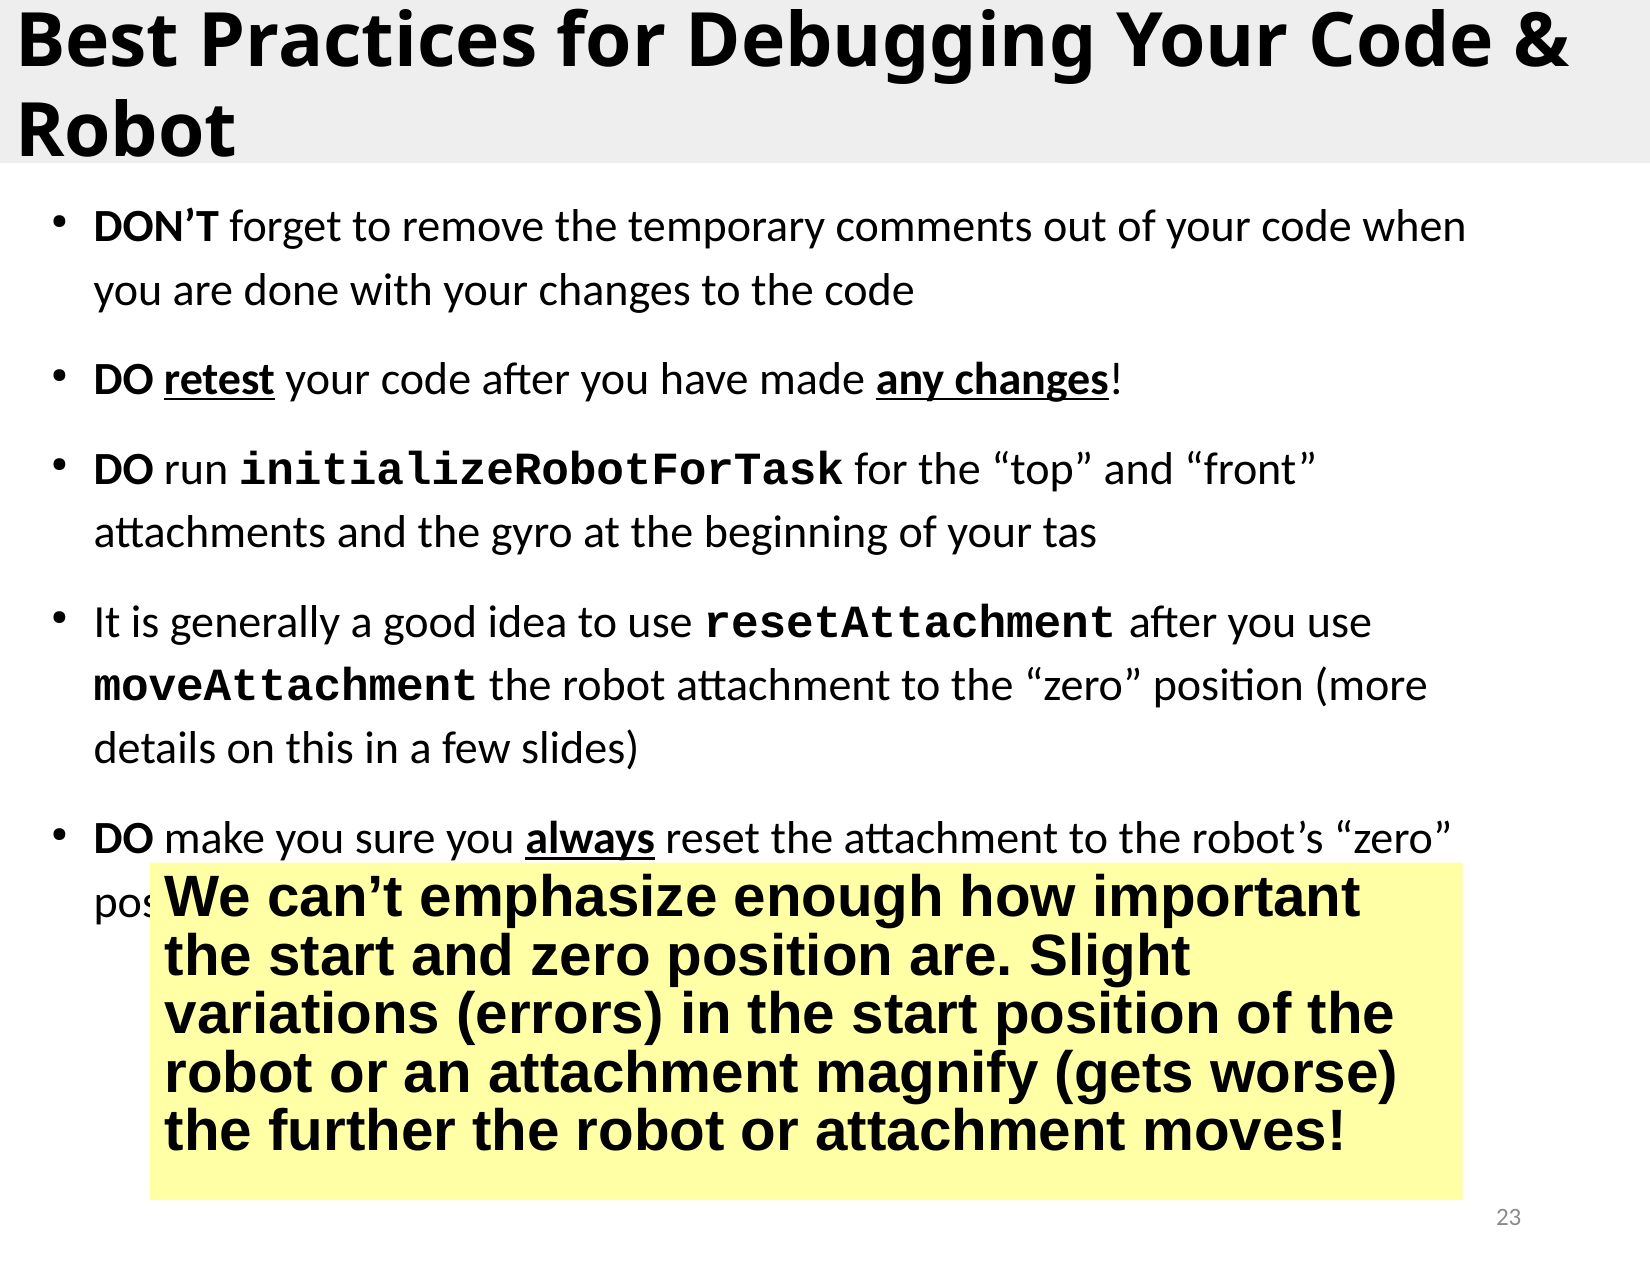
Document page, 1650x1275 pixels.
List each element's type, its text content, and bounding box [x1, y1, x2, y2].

list DON’T forget to remove the temporary comments out of your code when you are done with your changes to the code DO retest your code after you have made any changes! DO run initializeRobotForTask for the “top” and “front” attachments and the gyro at the beginning of your tas It is generally a good idea to use resetAttachment after you use moveAttachment the robot attachment to the “zero” position (more details on this in a few slides) DO make you sure you always reset the attachment to the robot’s “zero” position (see the earlier robot slides) BEFORE each run of the robot [37, 187, 1538, 938]
title Best Practices for Debugging Your Code & Robot [0, 0, 1650, 163]
text_box We can’t emphasize enough how important the start and zero position are. Slight variations (errors) in the start position of the robot or an attachment magnify (gets worse) the further the robot or attachment moves! [150, 862, 1463, 1201]
